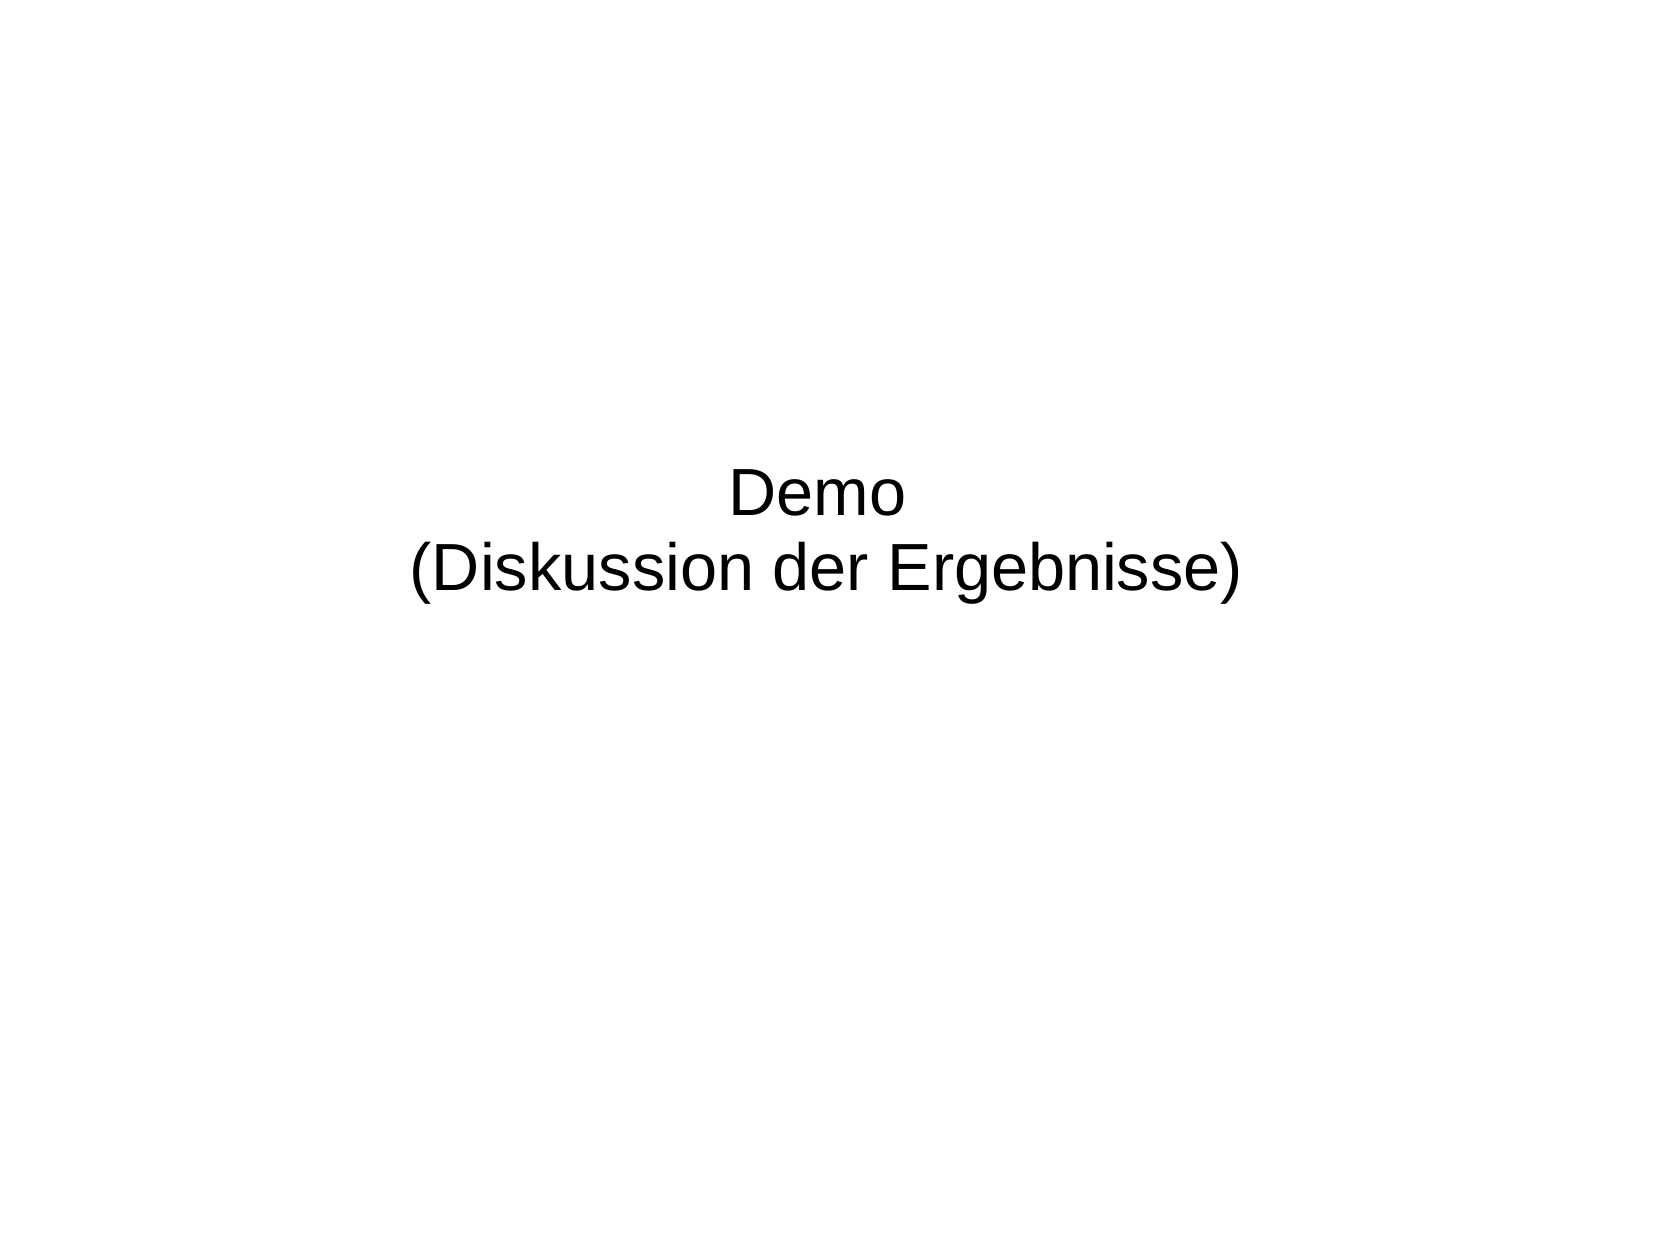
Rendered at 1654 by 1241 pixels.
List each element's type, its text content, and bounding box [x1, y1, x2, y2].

subtitle Demo (Diskussion der Ergebnisse) [82, 49, 1571, 1010]
